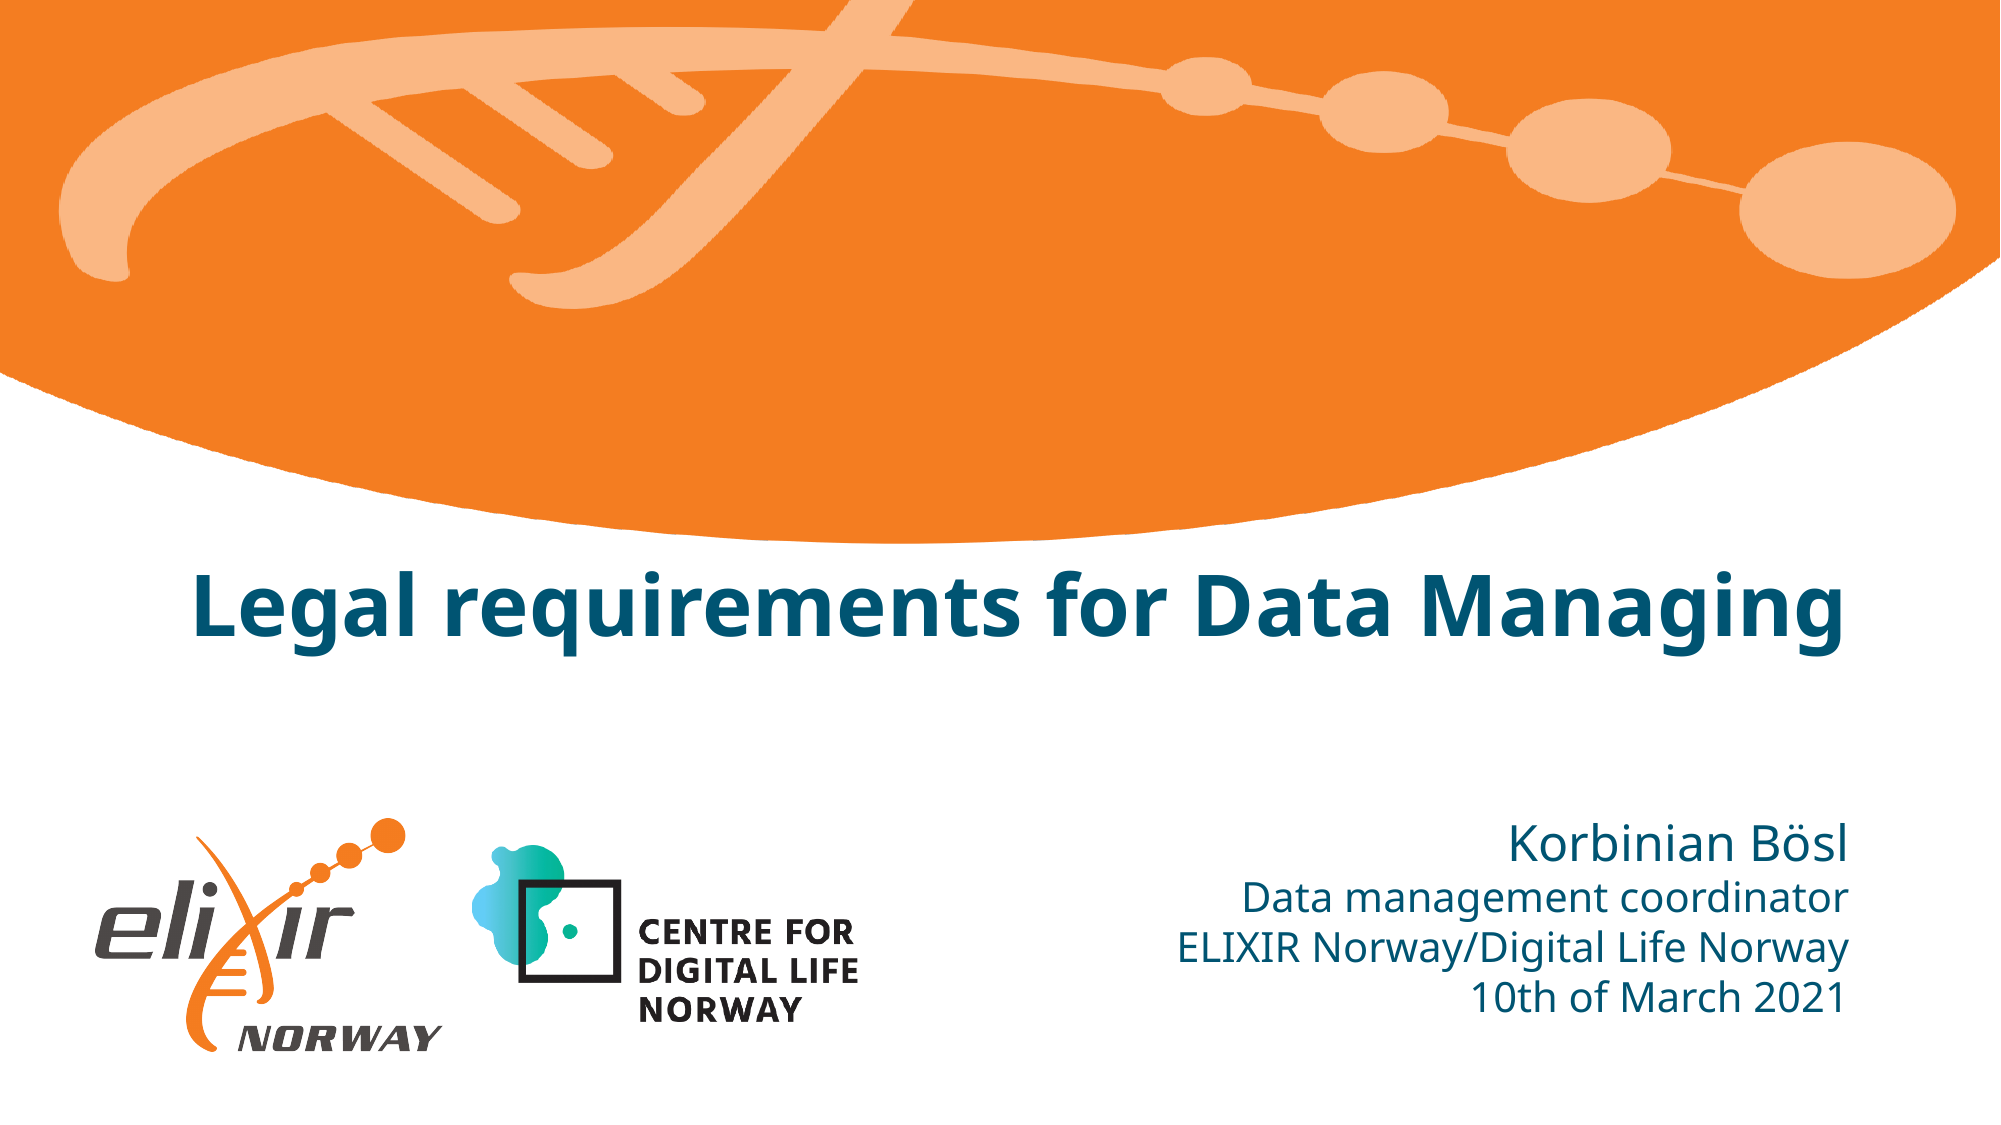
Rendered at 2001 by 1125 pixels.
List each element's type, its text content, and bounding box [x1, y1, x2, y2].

list Korbinian Bösl Data management coordinator ELIXIR Norway/Digital Life Norway 10th of March 2021 [1109, 751, 1850, 1008]
title Legal requirements for Data Managing [149, 550, 1850, 752]
picture [95, 818, 443, 1052]
picture [472, 845, 863, 1028]
